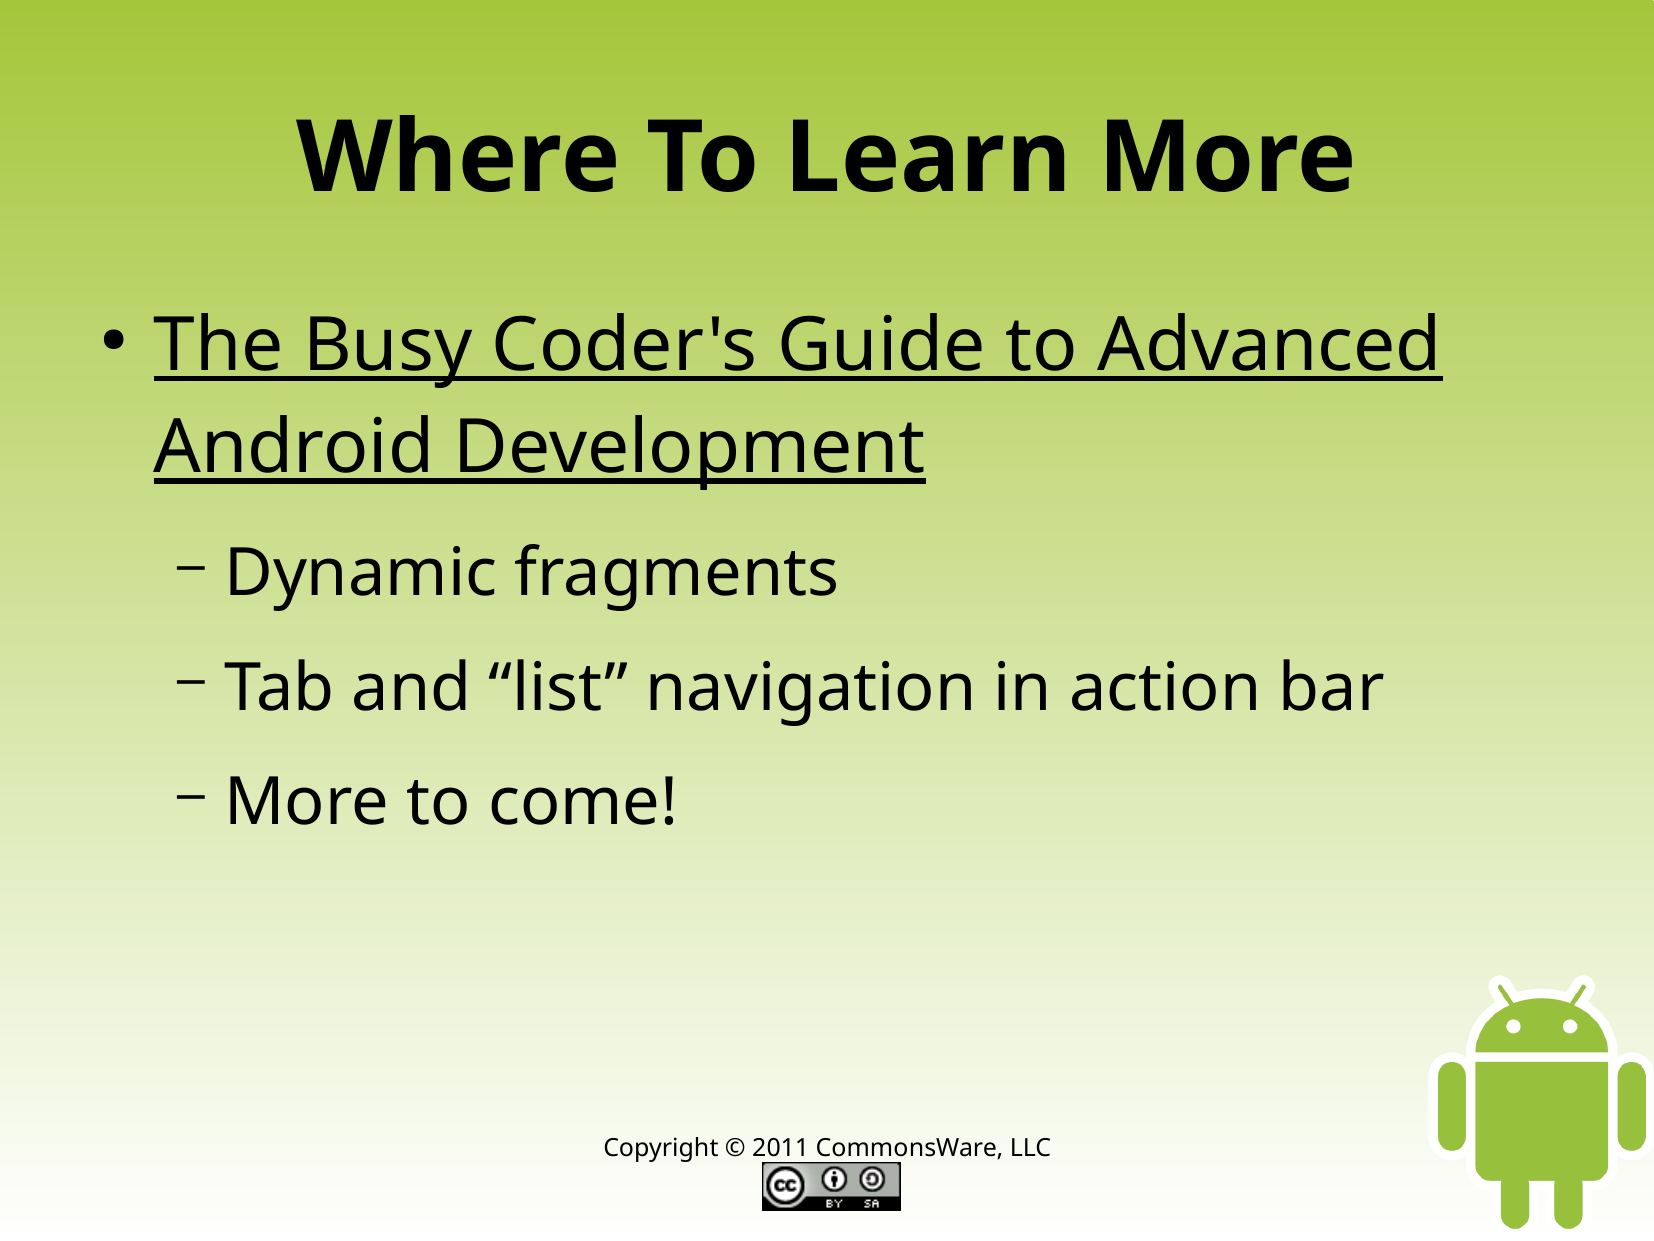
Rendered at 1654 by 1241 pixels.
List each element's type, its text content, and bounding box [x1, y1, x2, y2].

picture [1428, 975, 1654, 1238]
picture [762, 1162, 901, 1211]
list The Busy Coder's Guide to Advanced Android Development Dynamic fragments Tab and “list” navigation in action bar More to come! [82, 290, 1571, 1109]
title Where To Learn More [82, 49, 1571, 257]
